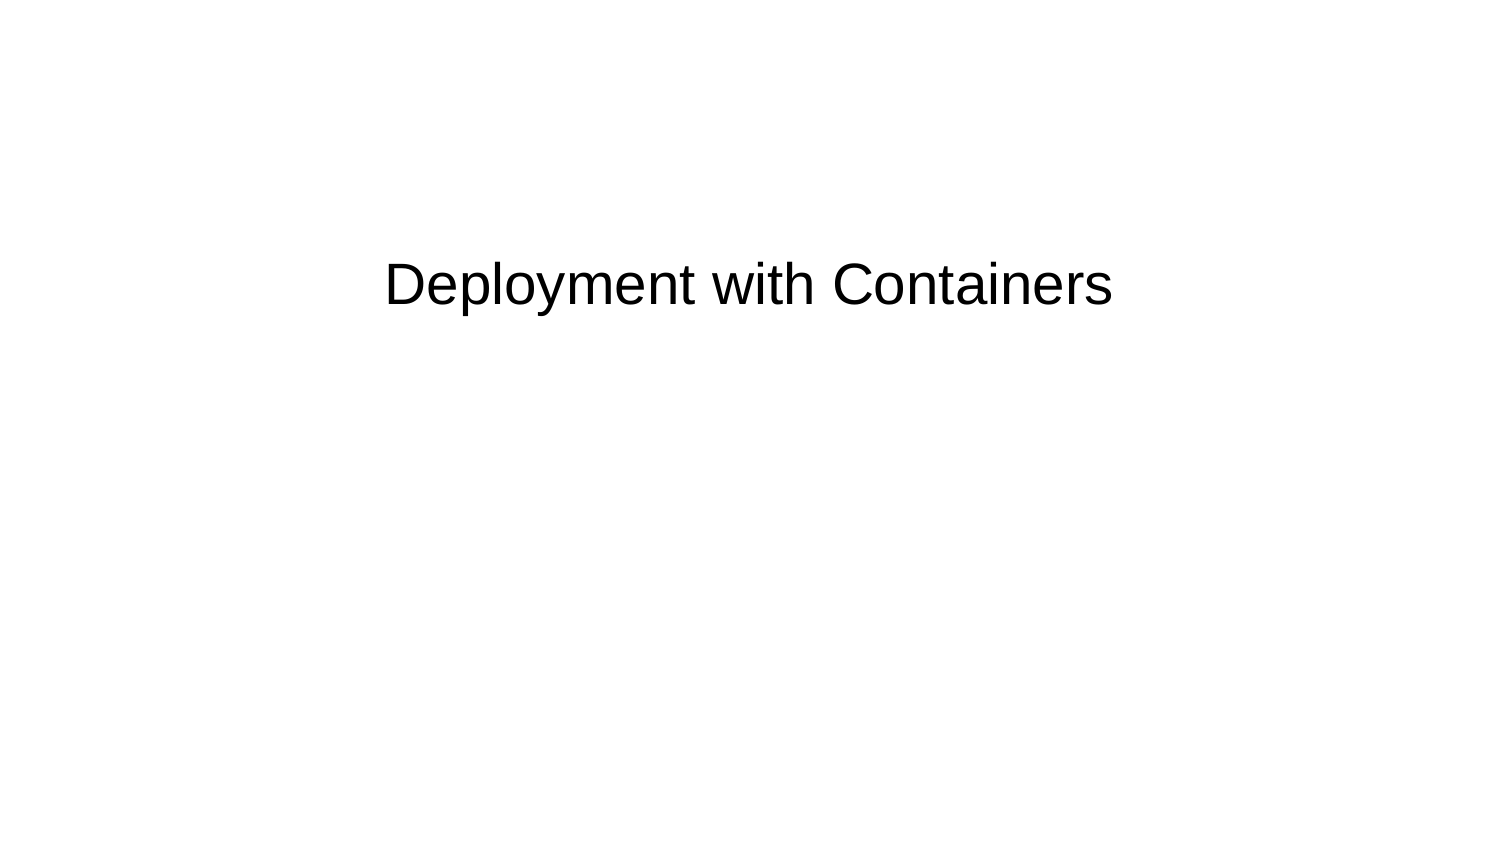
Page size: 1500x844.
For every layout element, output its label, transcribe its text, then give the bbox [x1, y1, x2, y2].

title Deployment with Containers [75, 230, 1425, 372]
